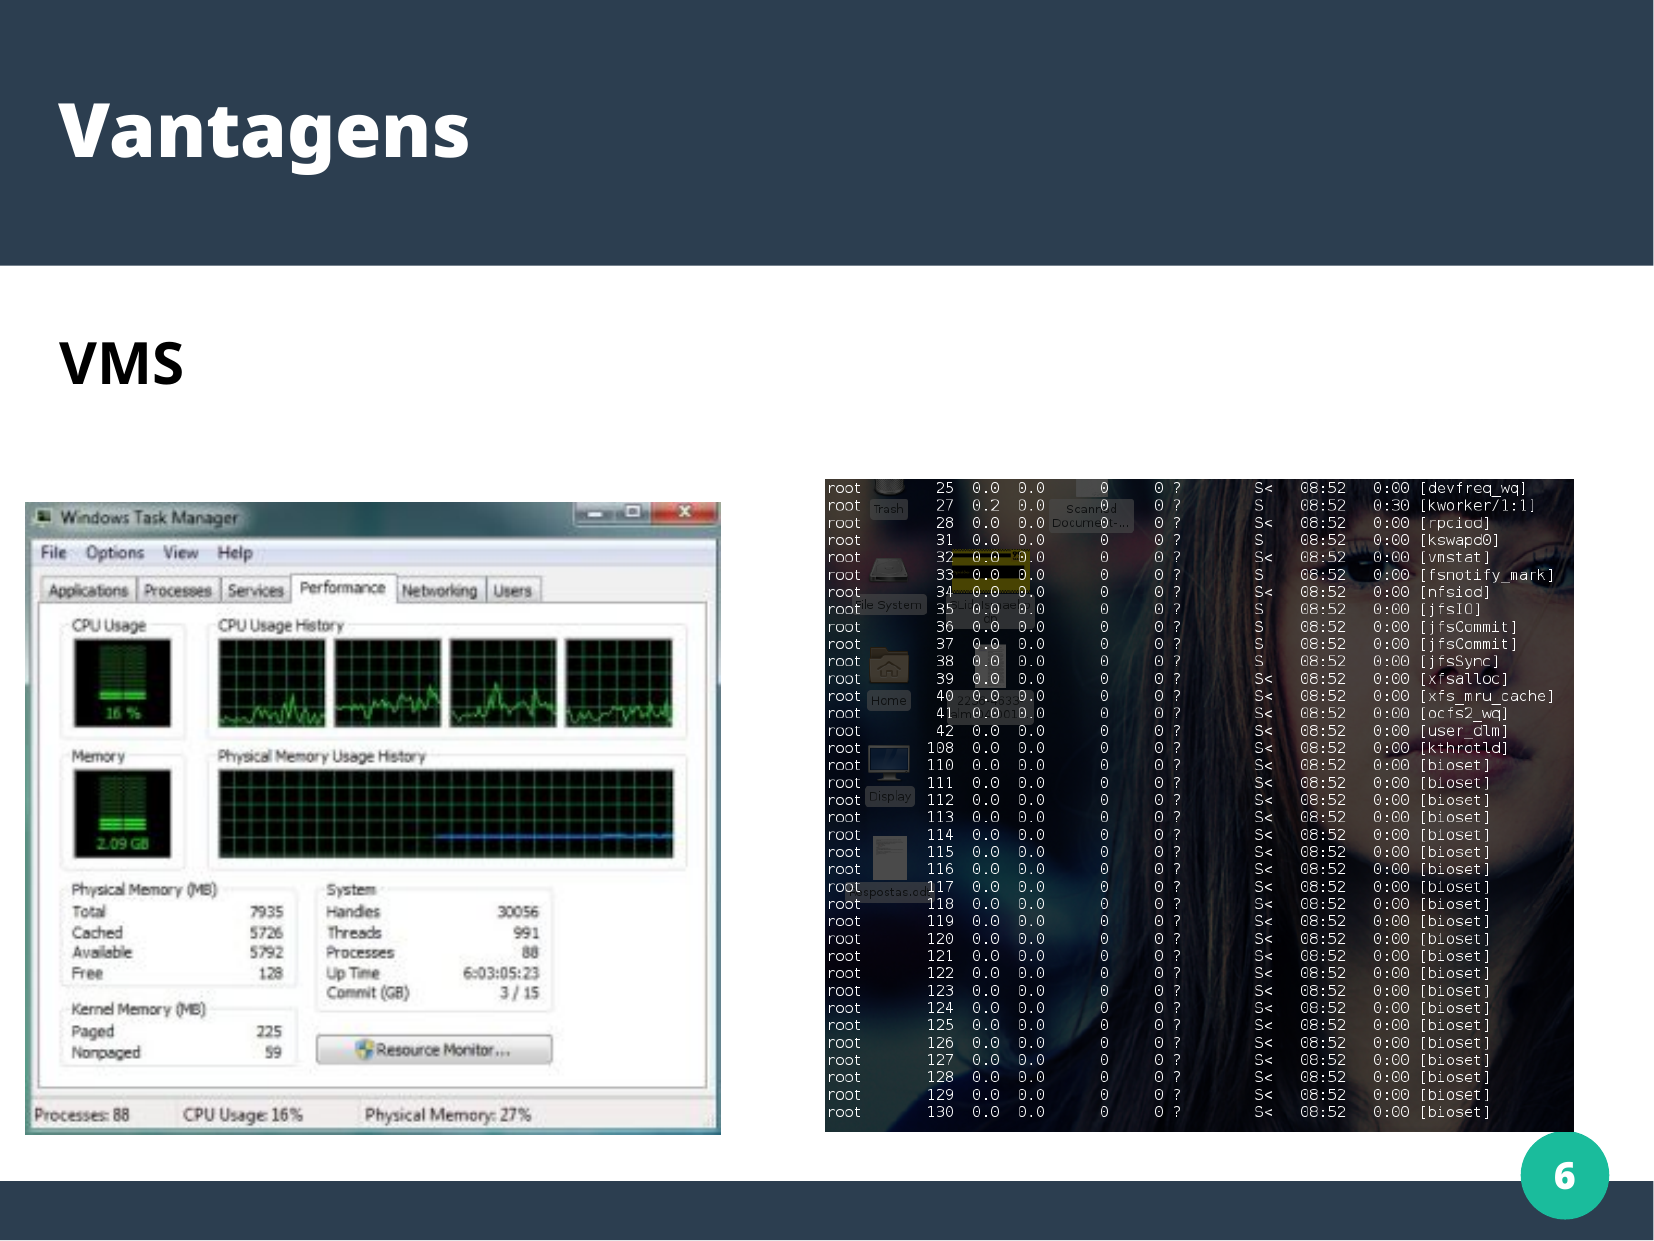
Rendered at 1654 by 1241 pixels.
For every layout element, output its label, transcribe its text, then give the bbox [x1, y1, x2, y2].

picture [25, 502, 721, 1135]
text_box VMS [45, 315, 1546, 477]
title Vantagens [59, 49, 1595, 207]
picture [825, 479, 1574, 1132]
